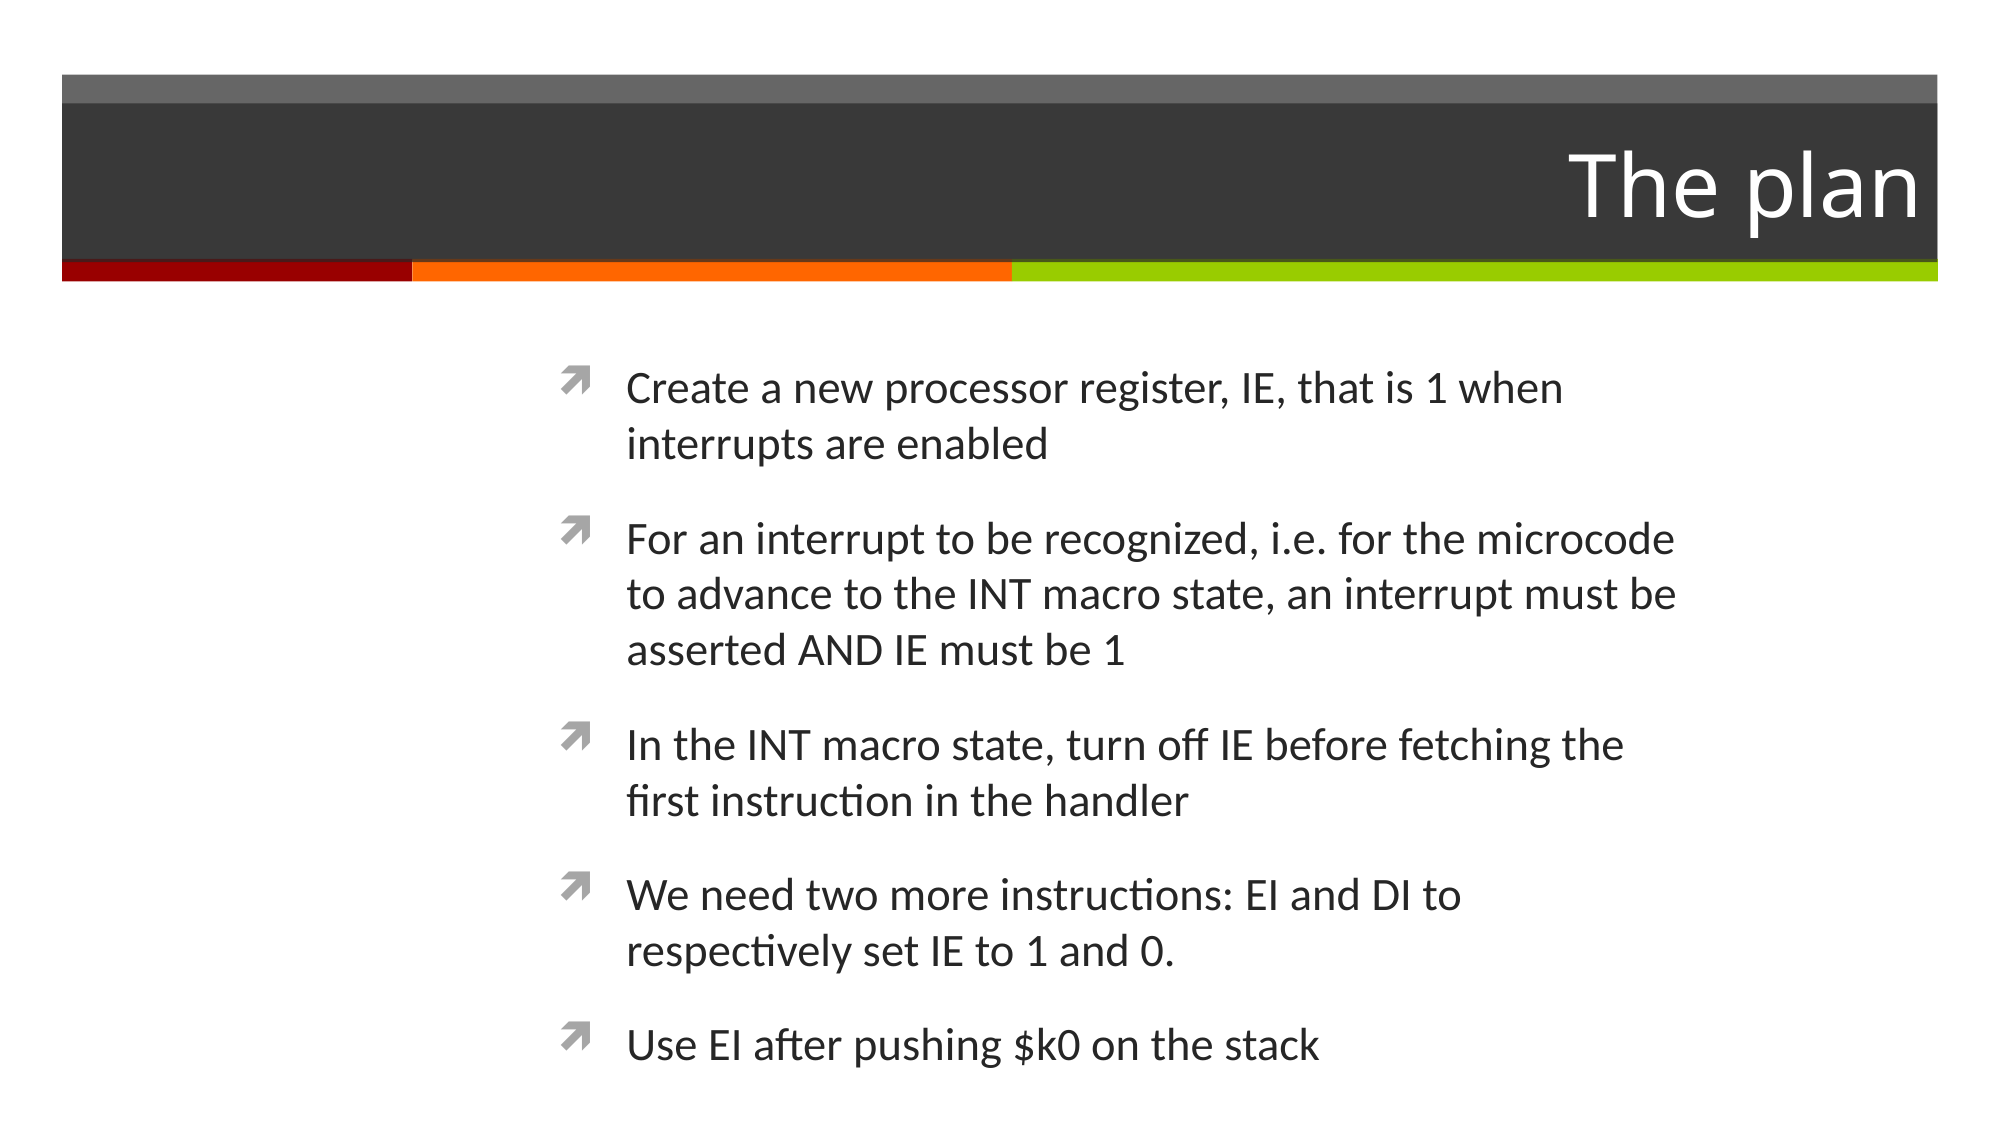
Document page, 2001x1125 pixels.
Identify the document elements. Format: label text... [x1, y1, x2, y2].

title The plan [62, 103, 1938, 263]
list Create a new processor register, IE, that is 1 when interrupts are enabled For an interrupt to be recognized, i.e. for the microcode to advance to the INT macro state, an interrupt must be asserted AND IE must be 1 In the INT macro state, turn off IE before fetching the first instruction in the handler We need two more instructions: EI and DI to respectively set IE to 1 and 0. Use EI after pushing $k0 on the stack [542, 350, 1704, 1084]
